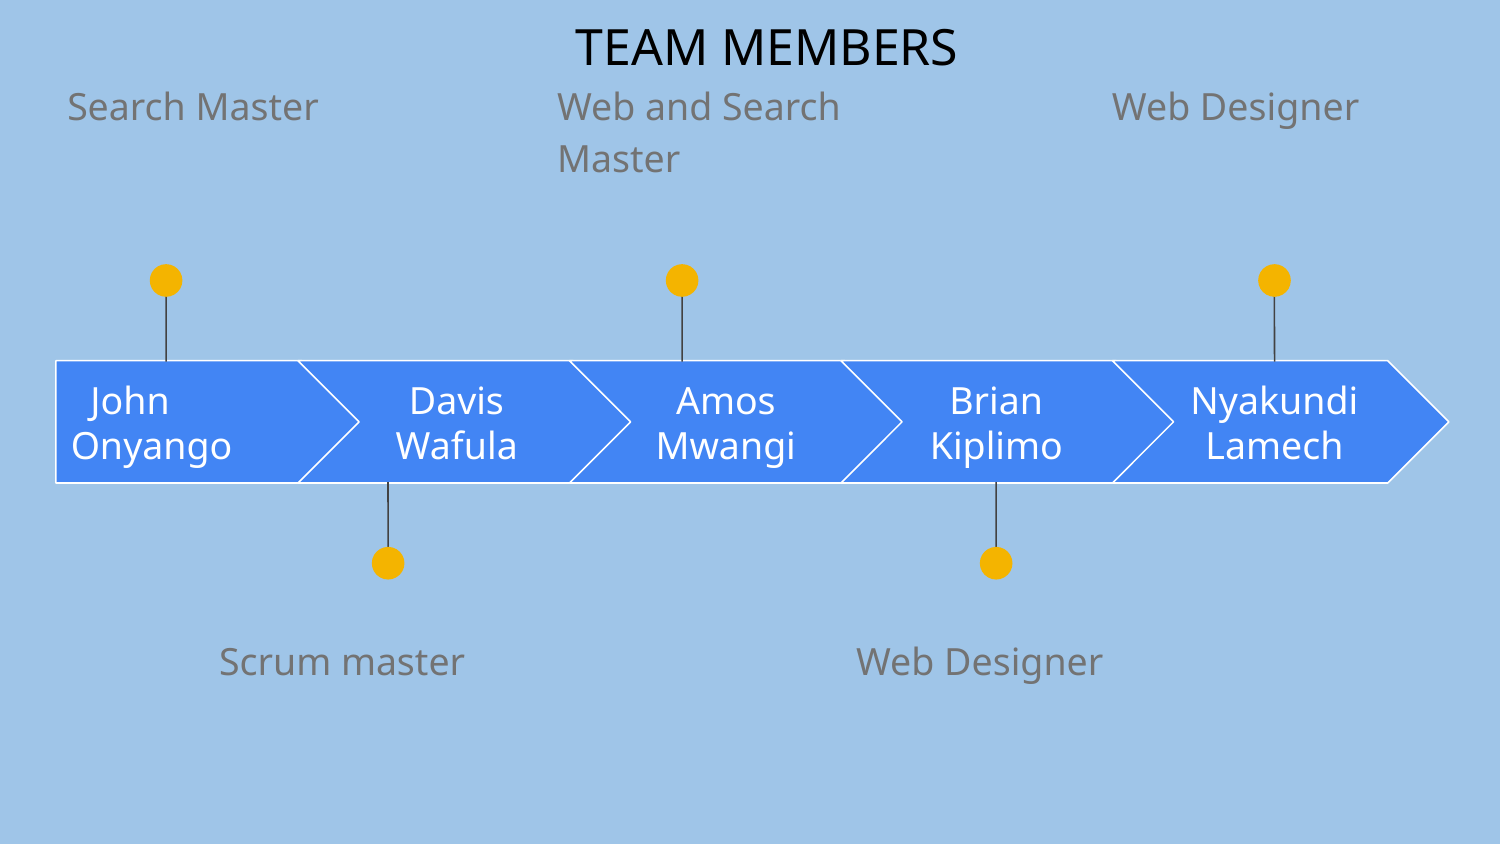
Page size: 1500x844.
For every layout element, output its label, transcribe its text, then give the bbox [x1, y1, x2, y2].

list Amos Mwangi [618, 383, 834, 461]
text_box TEAM MEMBERS [260, 0, 980, 85]
list Nyakundi Lamech [1166, 383, 1383, 461]
list Web Designer [841, 616, 1209, 766]
text_box [149, 264, 183, 297]
text_box [55, 360, 1449, 484]
list Web and Search Master [542, 85, 910, 211]
list Search Master [52, 61, 421, 211]
text_box [979, 546, 1013, 580]
text_box [1258, 264, 1291, 297]
text_box [665, 264, 699, 297]
list Brian Kiplimo [888, 383, 1105, 461]
list John Onyango [55, 383, 295, 461]
list Web Designer [1096, 61, 1465, 211]
text_box [371, 546, 405, 580]
list Davis Wafula [348, 383, 565, 461]
list Scrum master [204, 616, 572, 766]
